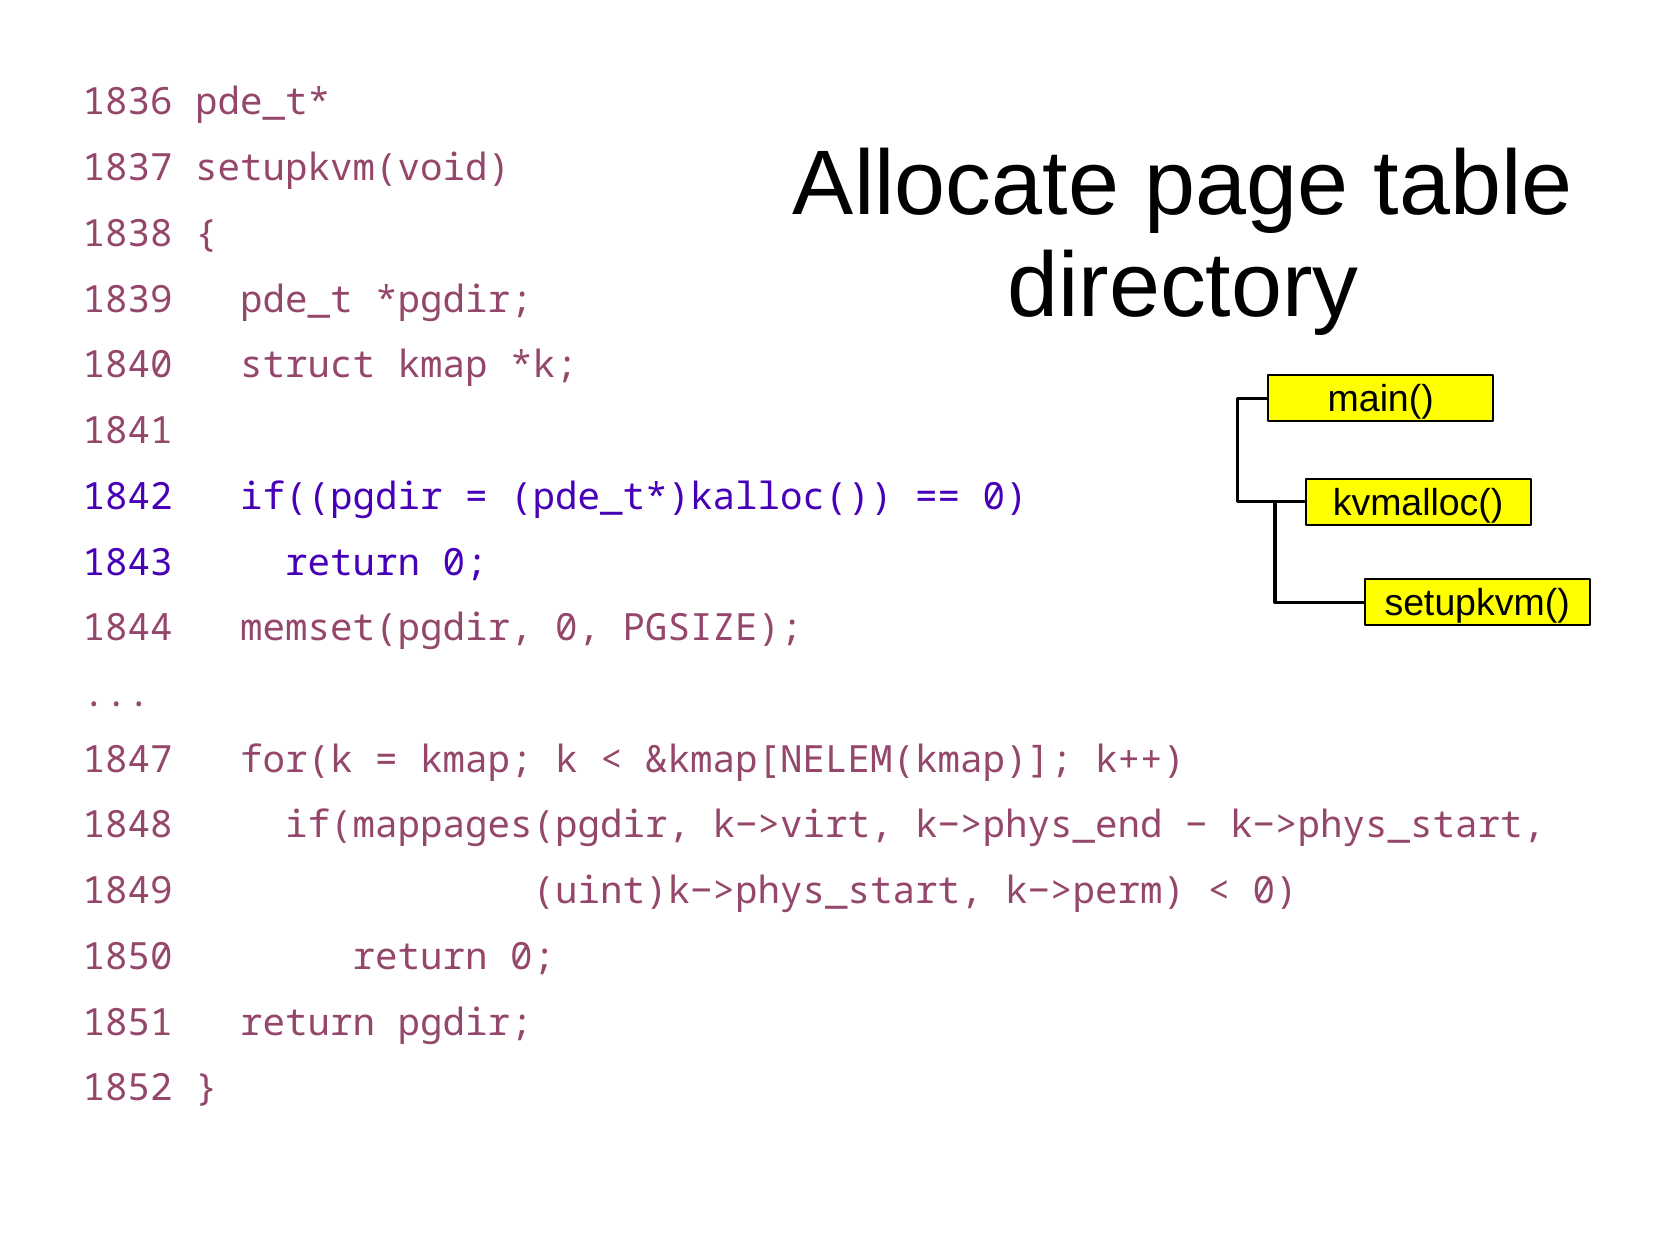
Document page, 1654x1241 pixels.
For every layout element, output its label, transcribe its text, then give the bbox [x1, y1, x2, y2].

text_box kvmalloc() [1305, 478, 1531, 526]
title Allocate page table directory [791, 130, 1576, 338]
text_box setupkvm() [1364, 579, 1590, 626]
list 1836 pde_t* 1837 setupkvm(void) 1838 { 1839 pde_t *pgdir; 1840 struct kmap *k; 1841 1842 if((pgdir = (pde_t*)kalloc()) == 0) 1843 return 0; 1844 memset(pgdir, 0, PGSIZE); ... 1847 for(k = kmap; k < &kmap[NELEM(kmap)]; k++) 1848 if(mappages(pgdir, k−>virt, k−>phys_end − k−>phys_start, 1849 (uint)k−>phys_start, k−>perm) < 0) 1850 return 0; 1851 return pgdir; 1852 } [82, 75, 1571, 1163]
text_box main() [1268, 375, 1494, 422]
